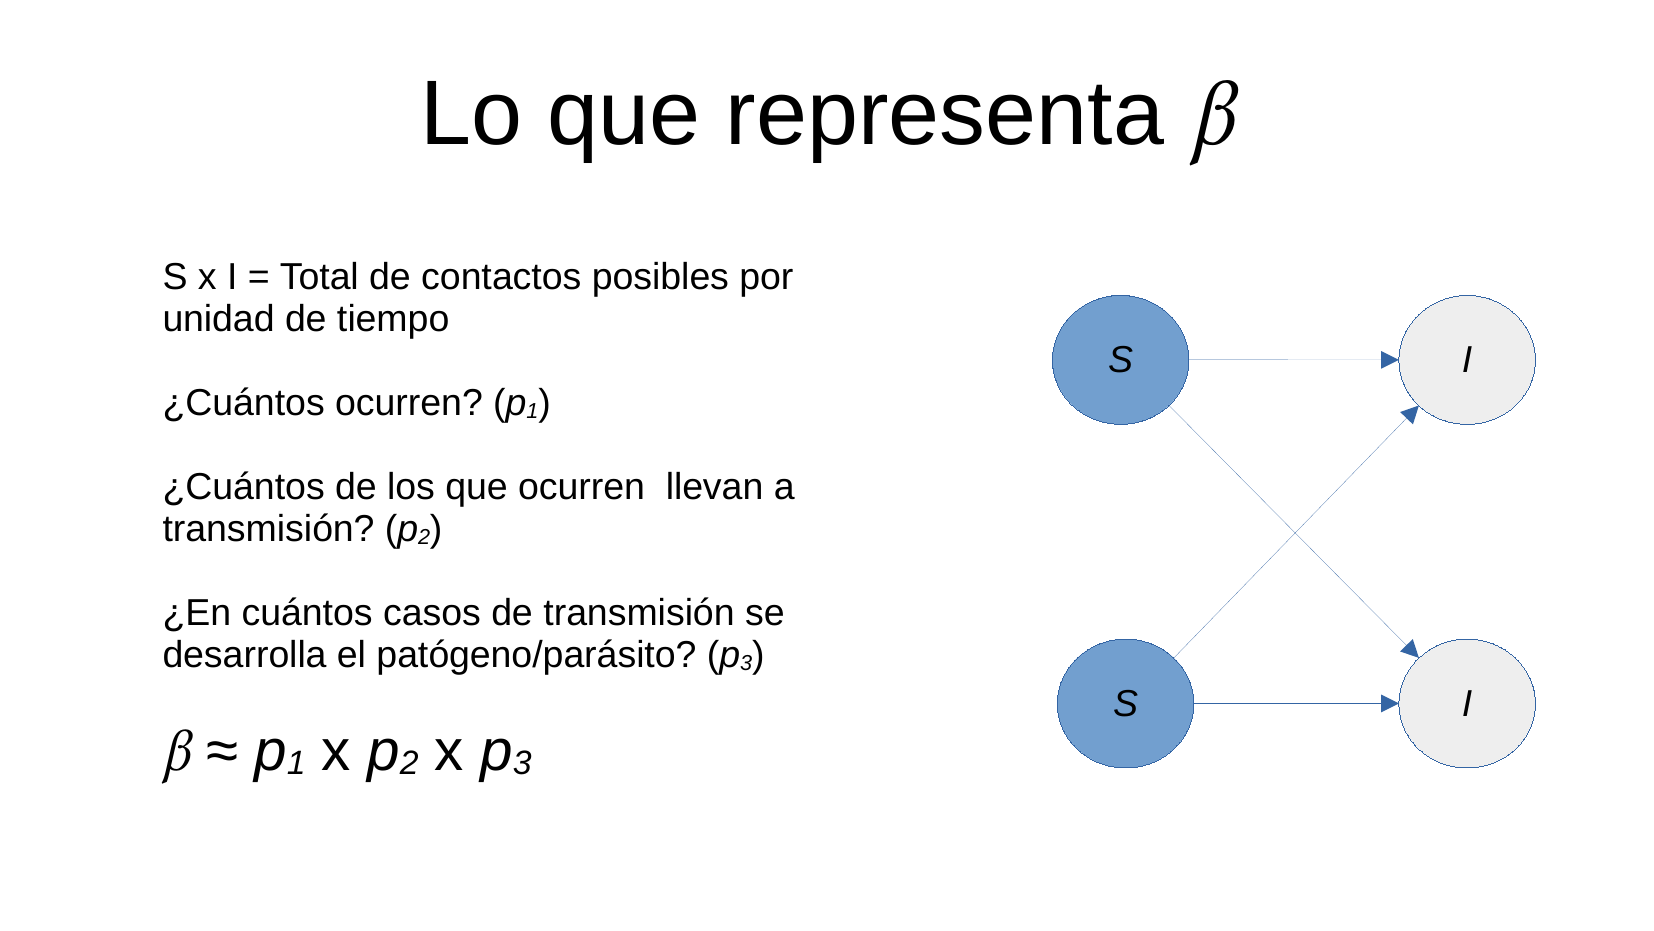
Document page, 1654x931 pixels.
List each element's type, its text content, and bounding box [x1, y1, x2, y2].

text_box S [1057, 639, 1194, 768]
text_box S [1052, 295, 1189, 425]
text_box S x I = Total de contactos posibles por unidad de tiempo ¿Cuántos ocurren? (p1) ¿Cuántos de los que ocurren llevan a transmisión? (p2) ¿En cuántos casos de transmisión se desarrolla el patógeno/parásito? (p3) β ≈ p1 x p2 x p3 [147, 248, 886, 792]
text_box I [1398, 295, 1536, 425]
title Lo que representa β [82, 37, 1571, 193]
text_box I [1398, 639, 1536, 768]
